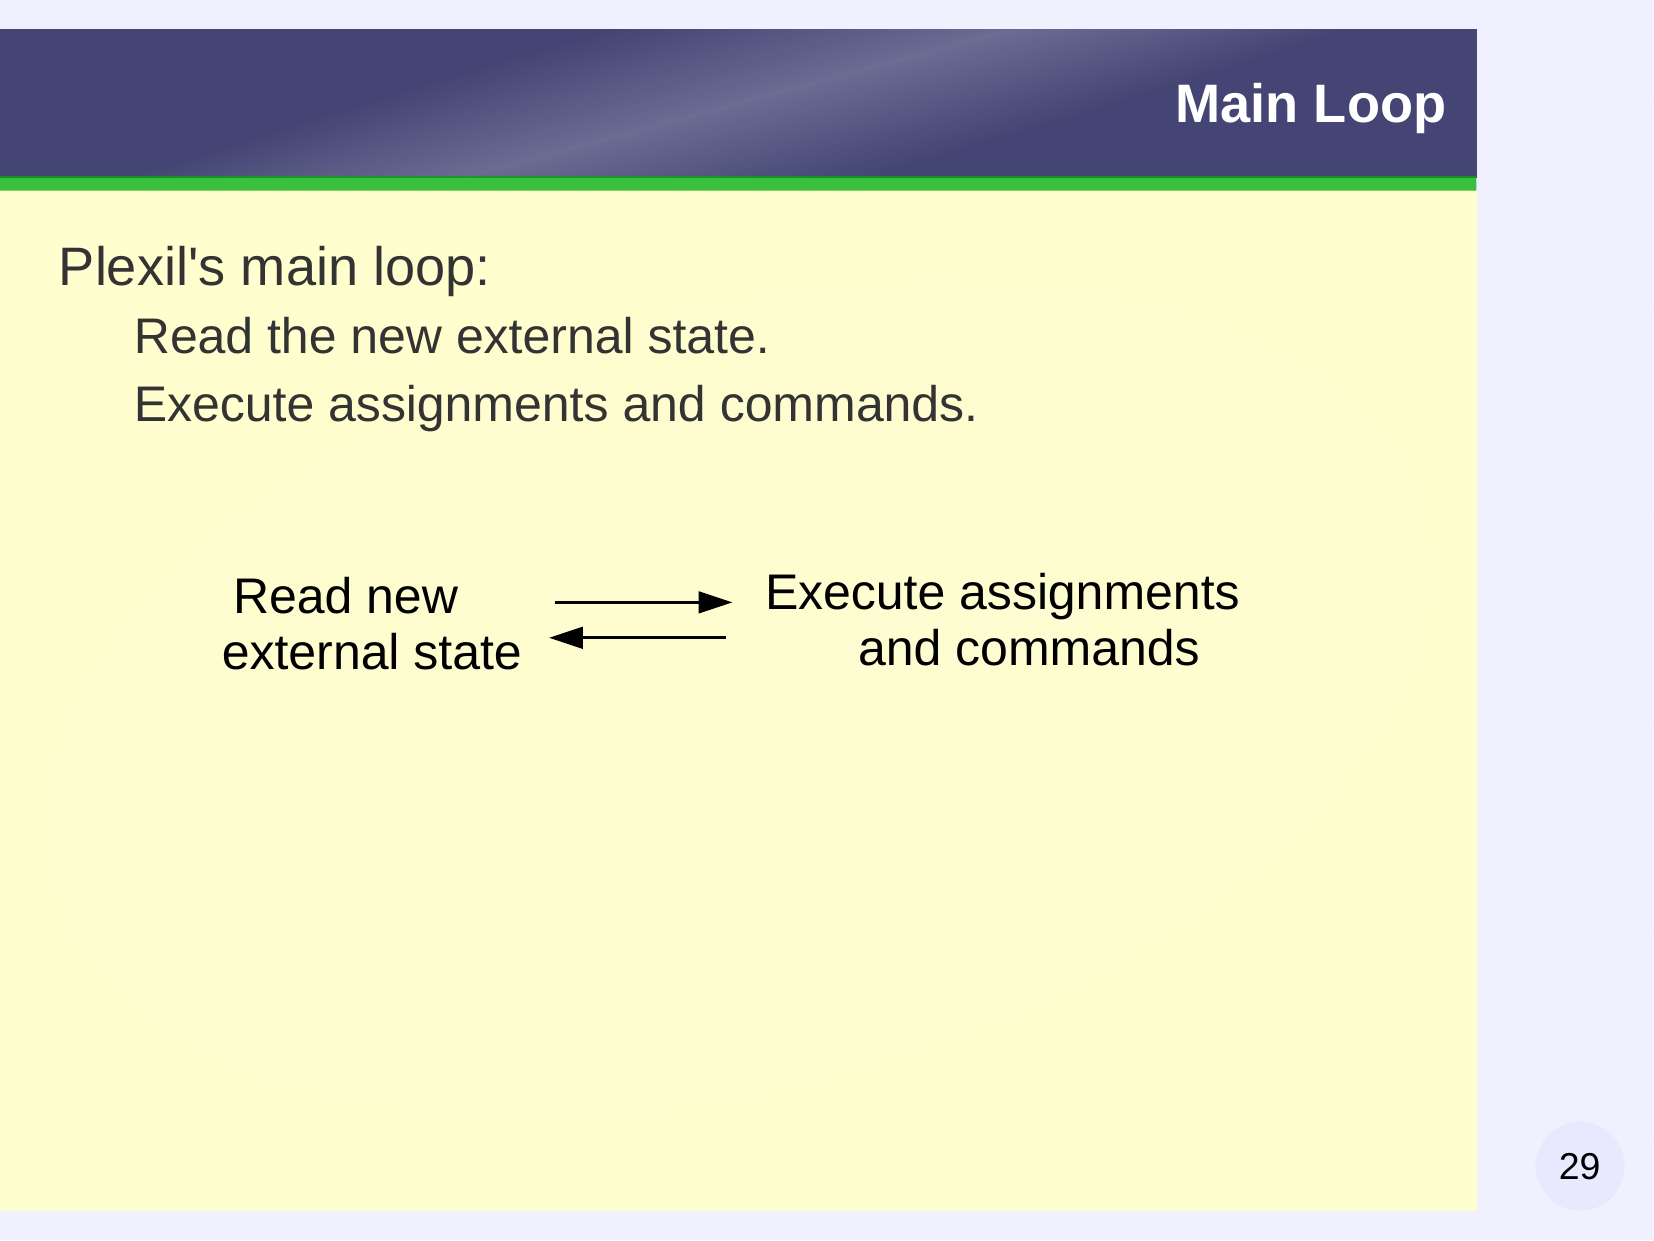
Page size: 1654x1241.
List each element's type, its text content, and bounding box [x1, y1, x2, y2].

list Plexil's main loop: Read the new external state. Execute assignments and commands. [59, 236, 1418, 443]
text_box Execute assignments and commands [764, 564, 1241, 676]
title Main Loop [29, 59, 1447, 148]
text_box Read new external state [141, 568, 550, 681]
